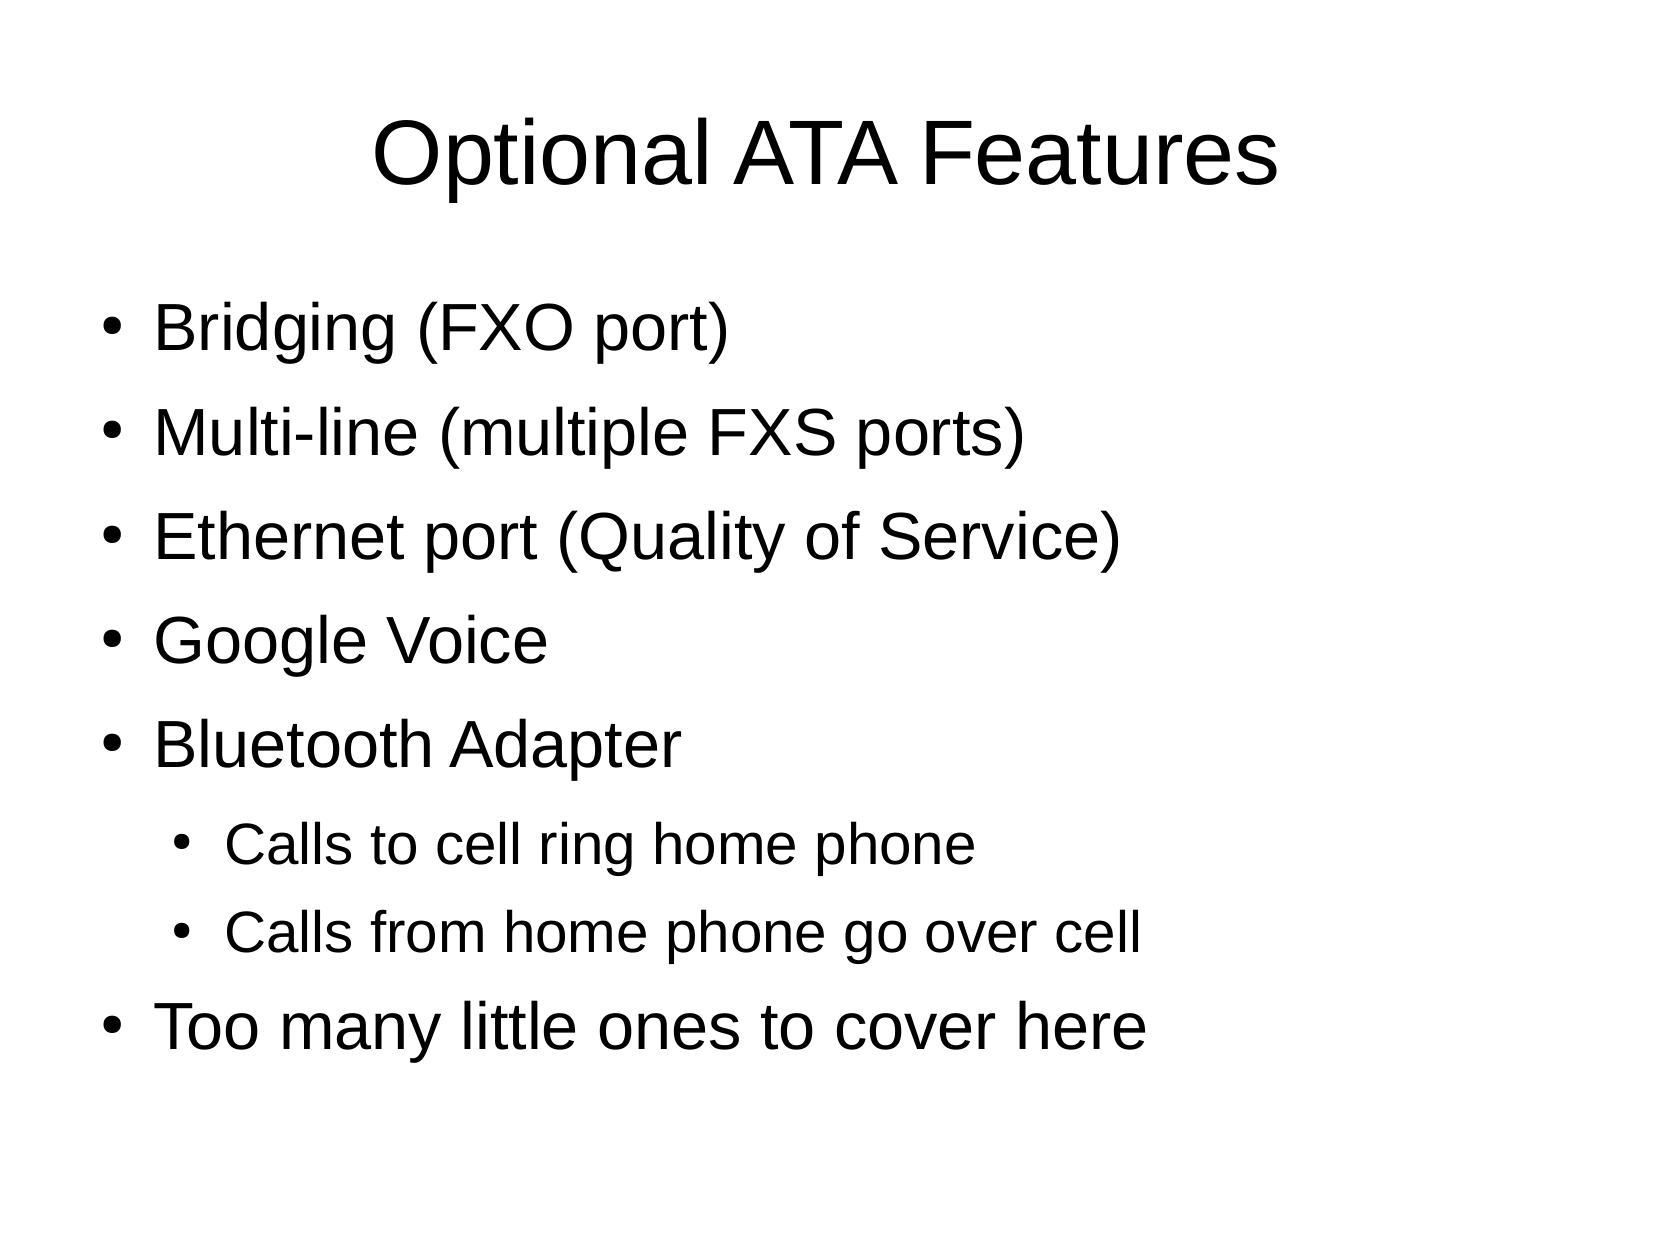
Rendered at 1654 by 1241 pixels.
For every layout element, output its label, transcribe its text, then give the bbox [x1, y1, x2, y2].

list Bridging (FXO port) Multi-line (multiple FXS ports) Ethernet port (Quality of Service) Google Voice Bluetooth Adapter Calls to cell ring home phone Calls from home phone go over cell Too many little ones to cover here [82, 290, 1571, 1063]
title Optional ATA Features [82, 49, 1571, 257]
